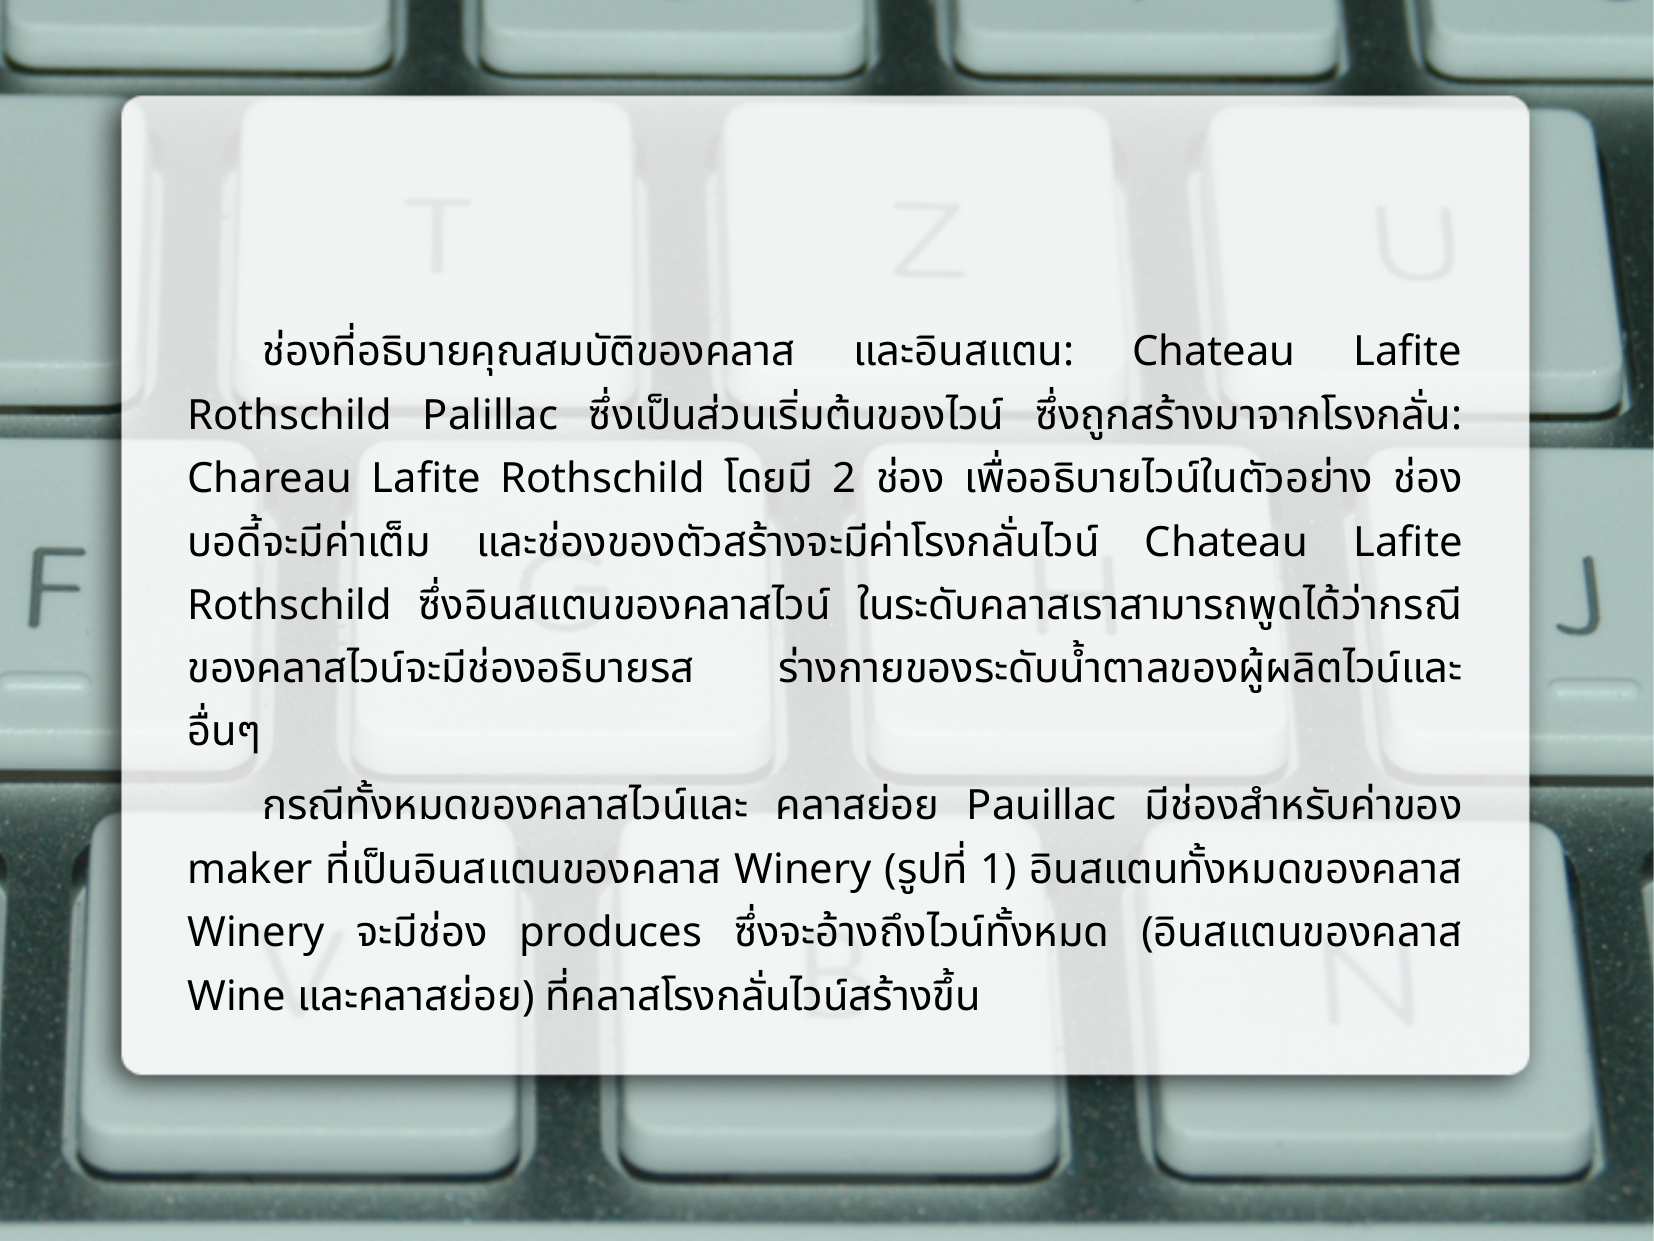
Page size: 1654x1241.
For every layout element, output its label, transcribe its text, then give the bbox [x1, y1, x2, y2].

subtitle ช่องที่อธิบายคุณสมบัติของคลาส และอินสแตน: Chateau Lafite Rothschild Palillac ซึ่งเป็นส่วนเริ่มต้นของไวน์ ซึ่งถูกสร้างมาจากโรงกลั่น: Chareau Lafite Rothschild โดยมี 2 ช่อง เพื่ออธิบายไวน์ในตัวอย่าง ช่องบอดี้จะมีค่าเต็ม และช่องของตัวสร้างจะมีค่าโรงกลั่นไวน์ Chateau Lafite Rothschild ซึ่งอินสแตนของคลาสไวน์ ในระดับคลาสเราสามารถพูดได้ว่ากรณีของคลาสไวน์จะมีช่องอธิบายรส ร่างกายของระดับน้ำตาลของผู้ผลิตไวน์และอื่นๆ กรณีทั้งหมดของคลาสไวน์และ คลาสย่อย Pauillac มีช่องสำหรับค่าของ maker ที่เป็นอินสแตนของคลาส Winery (รูปที่ 1) อินสแตนทั้งหมดของคลาส Winery จะมีช่อง produces ซึ่งจะอ้างถึงไวน์ทั้งหมด (อินสแตนของคลาส Wine และคลาสย่อย) ที่คลาสโรงกลั่นไวน์สร้างขึ้น [187, 337, 1463, 1013]
picture [0, 0, 1654, 1241]
